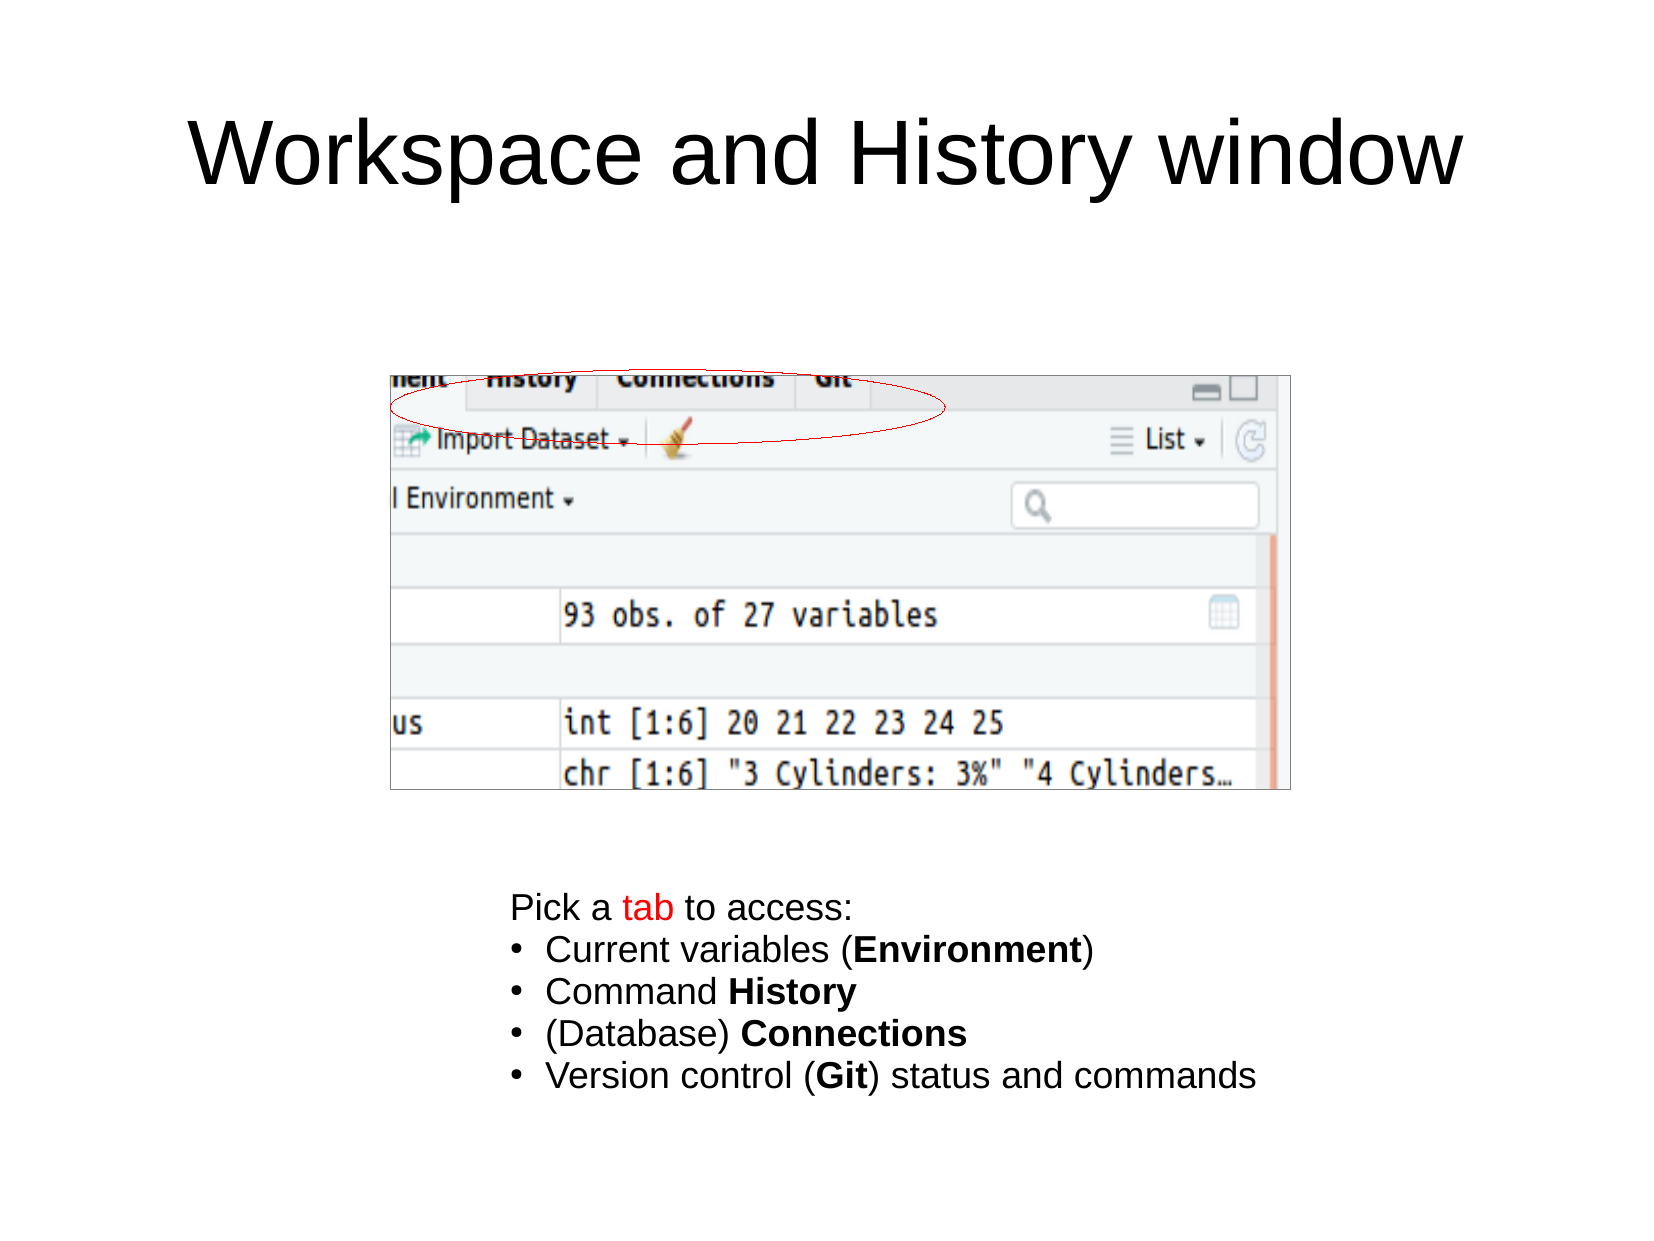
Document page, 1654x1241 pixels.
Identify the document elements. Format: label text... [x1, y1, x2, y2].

picture [390, 375, 1291, 790]
text_box Pick a tab to access: Current variables (Environment) Command History (Database) Connections Version control (Git) status and commands [495, 879, 1272, 1104]
title Workspace and History window [82, 49, 1571, 257]
